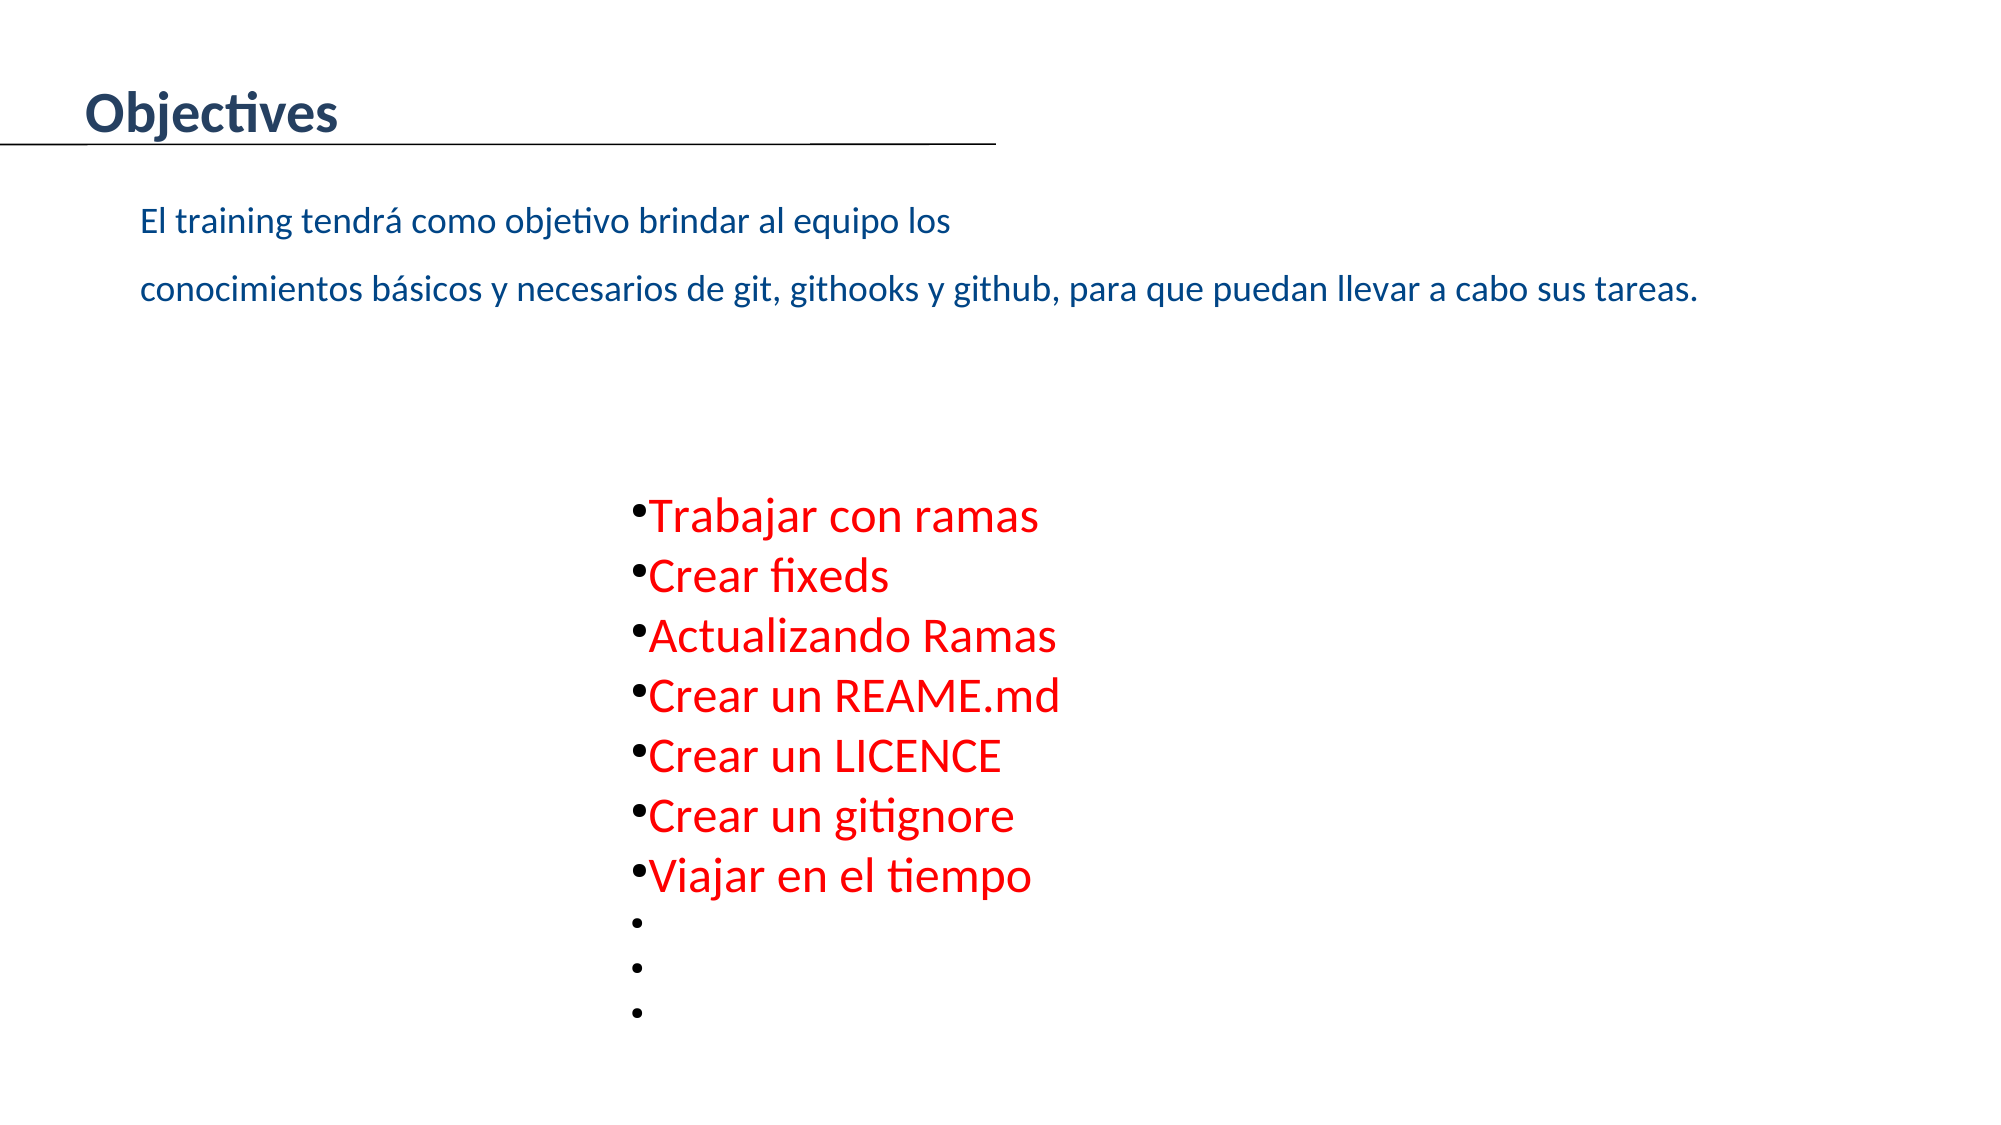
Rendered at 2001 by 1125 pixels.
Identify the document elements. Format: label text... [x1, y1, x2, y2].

text_box Trabajar con ramas Crear fixeds Actualizando Ramas Crear un REAME.md Crear un LICENCE Crear un gitignore Viajar en el tiempo [615, 474, 1212, 1051]
text_box El training tendrá como objetivo brindar al equipo los conocimientos básicos y necesarios de git, githooks y github, para que puedan llevar a cabo sus tareas. [125, 166, 1772, 318]
text_box Objectives [70, 65, 1077, 152]
